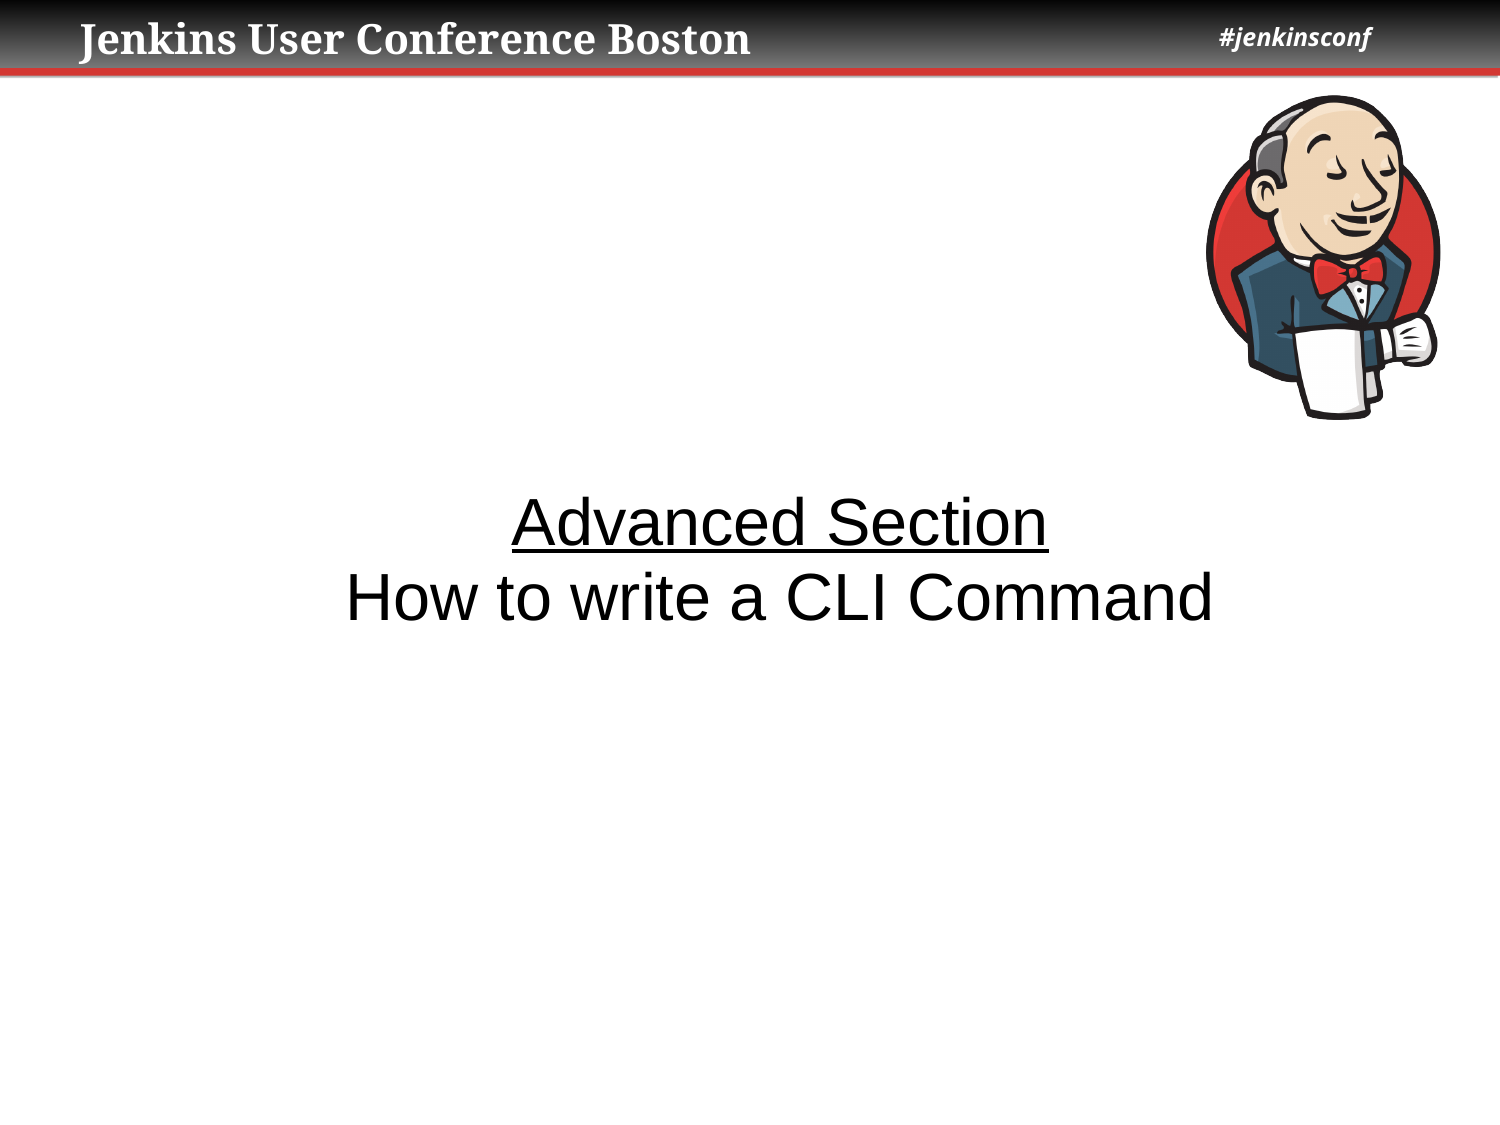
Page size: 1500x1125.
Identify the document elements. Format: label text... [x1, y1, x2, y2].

picture [1425, 95, 1441, 420]
subtitle Advanced Section How to write a CLI Command [135, 95, 1425, 1025]
